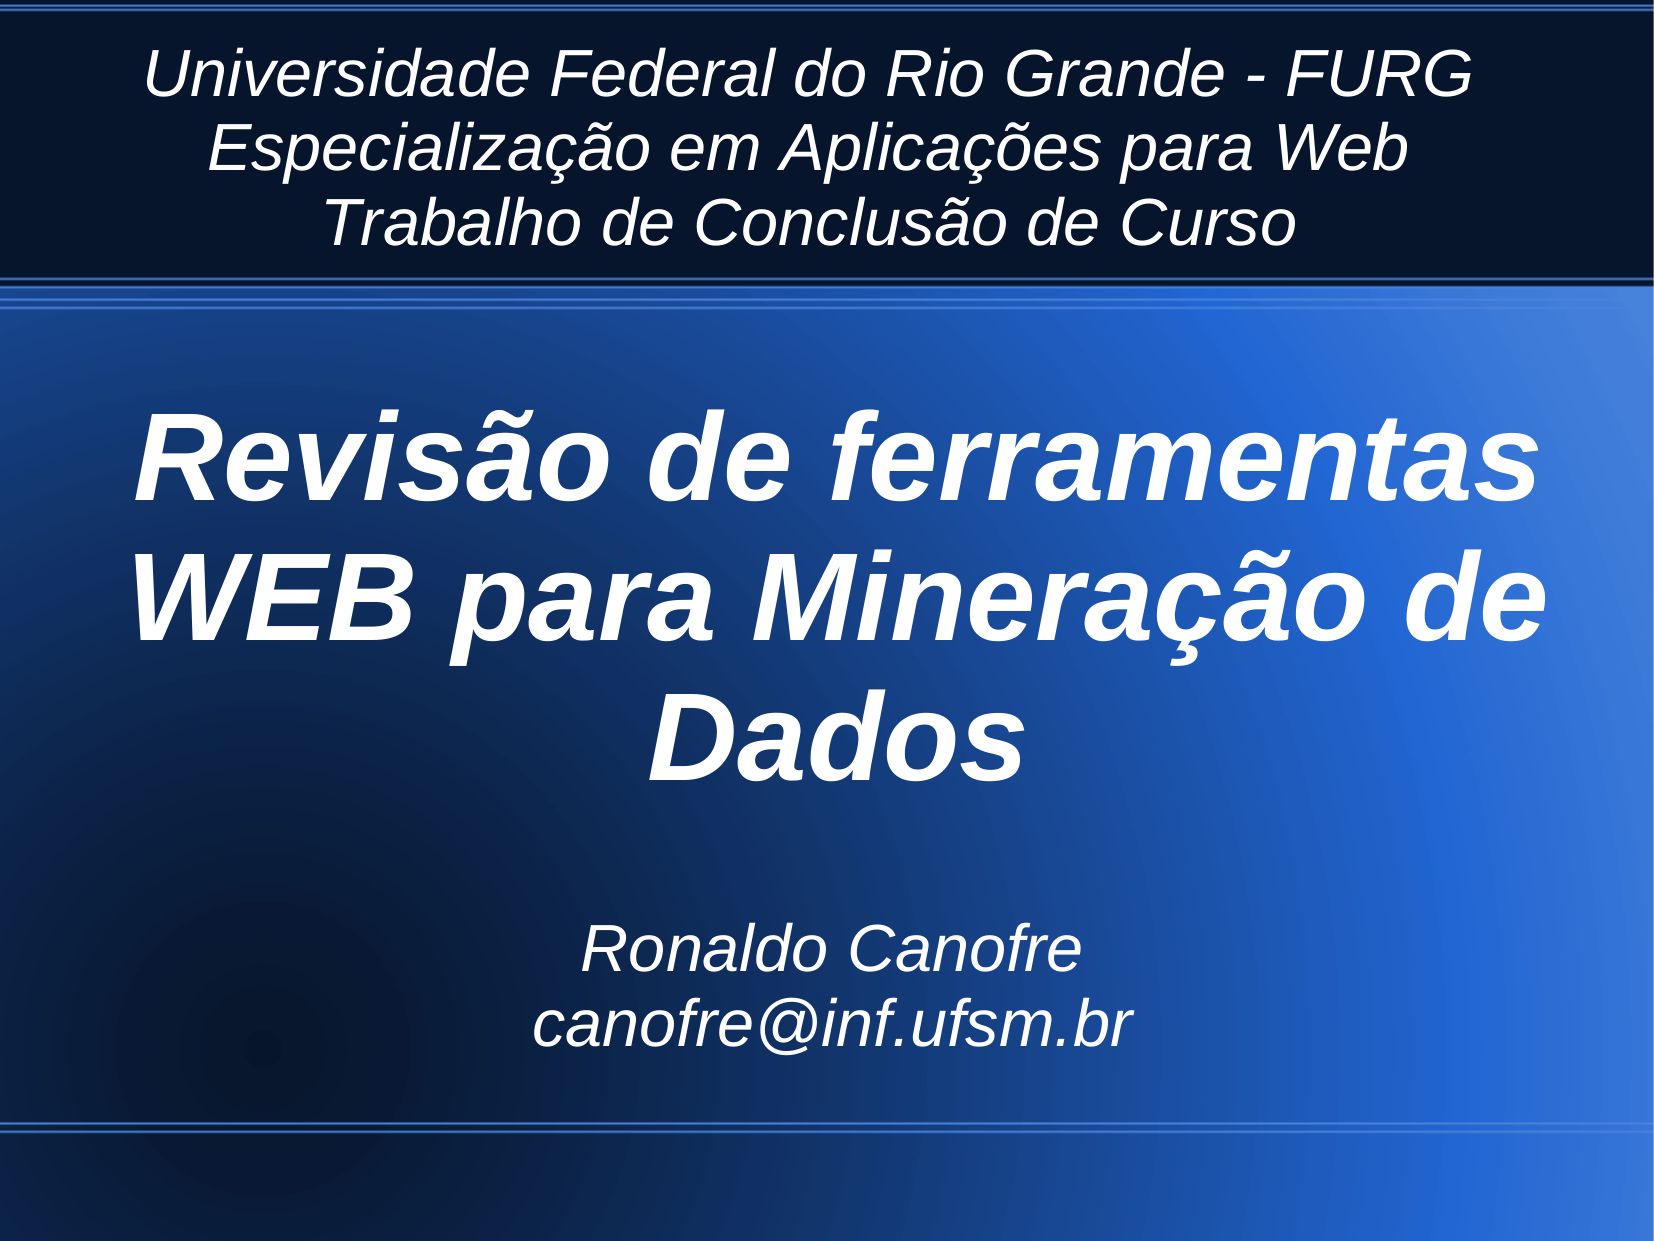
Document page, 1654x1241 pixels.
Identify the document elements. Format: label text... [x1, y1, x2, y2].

picture [0, 0, 1654, 1241]
text_box Universidade Federal do Rio Grande - FURG Especialização em Aplicações para Web Trabalho de Conclusão de Curso [94, 35, 1524, 260]
title Revisão de ferramentas WEB para Mineração de Dados [94, 387, 1583, 807]
subtitle Ronaldo Canofre canofre@inf.ufsm.br [11, 897, 1654, 1075]
